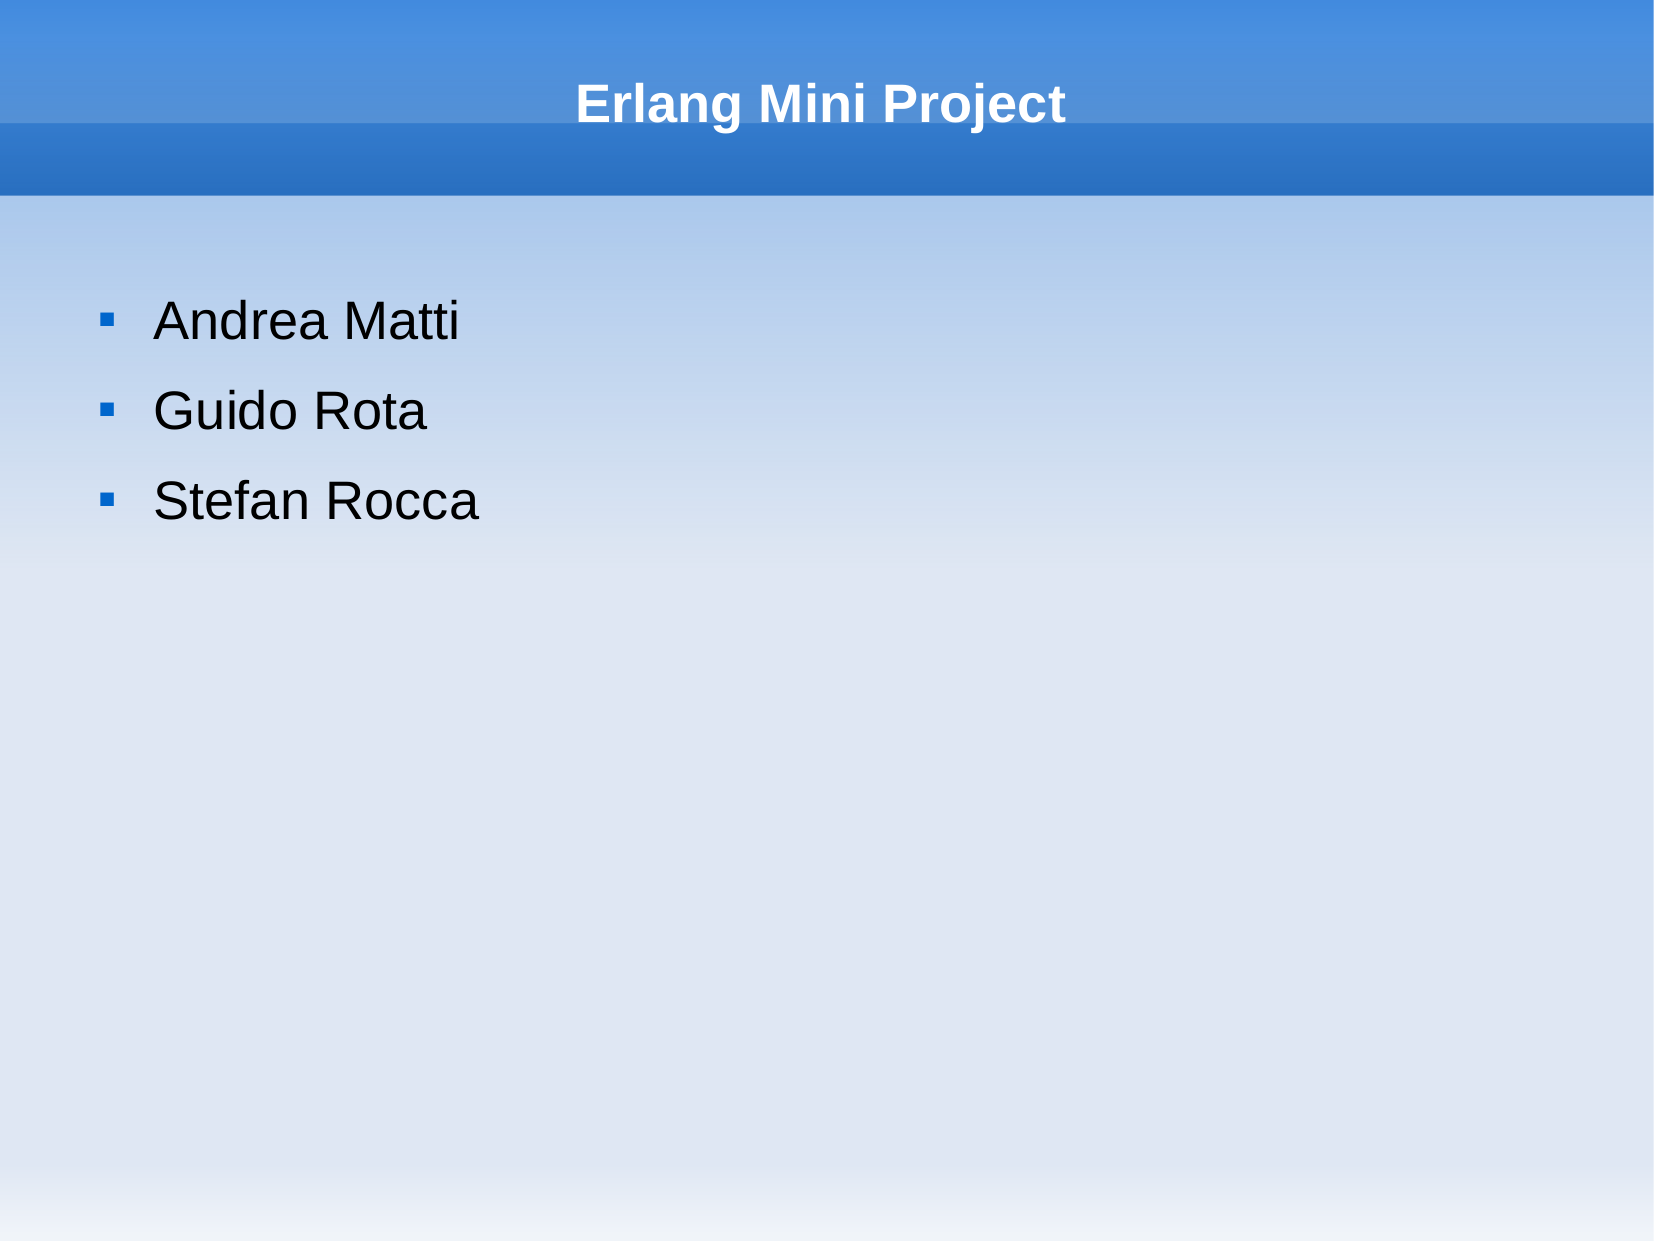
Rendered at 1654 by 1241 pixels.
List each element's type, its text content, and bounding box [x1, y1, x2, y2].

title Erlang Mini Project [76, 0, 1565, 208]
picture [0, 0, 1654, 1241]
list Andrea Matti Guido Rota Stefan Rocca [82, 290, 1571, 1109]
